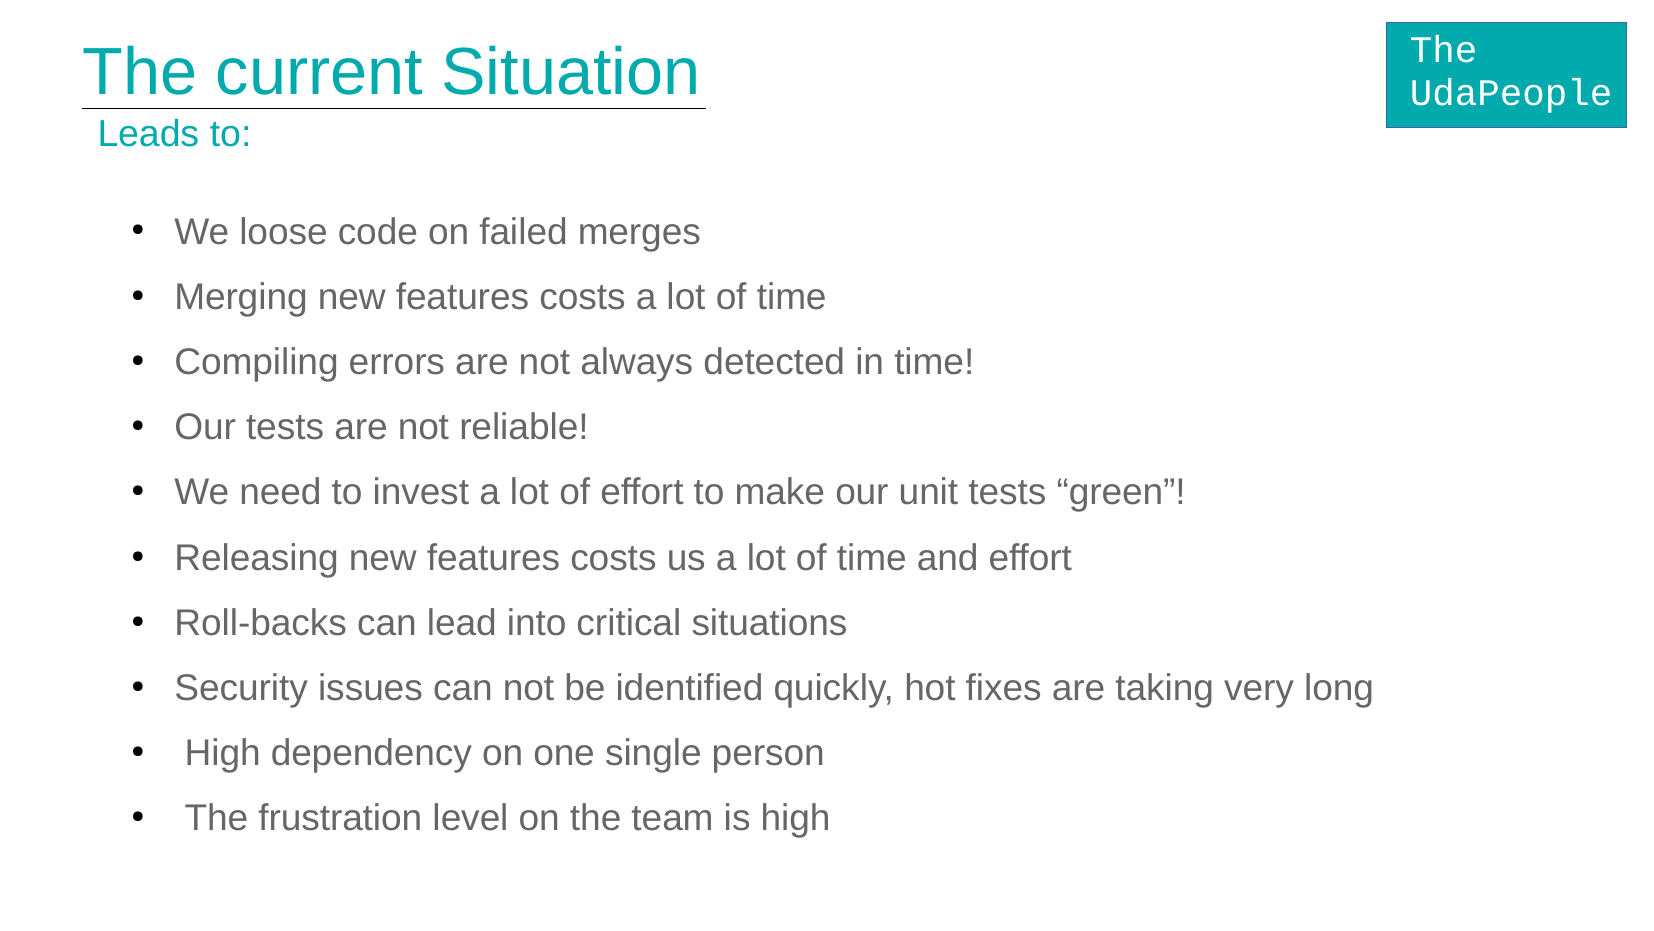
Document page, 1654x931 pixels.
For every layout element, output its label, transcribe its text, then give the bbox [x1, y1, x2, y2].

title The current Situation [82, 33, 1386, 109]
text_box Leads to: [82, 109, 676, 204]
text_box [1386, 22, 1627, 128]
text_box The UdaPeople [1395, 24, 1636, 166]
list We loose code on failed merges Merging new features costs a lot of time Compiling errors are not always detected in time! Our tests are not reliable! We need to invest a lot of effort to make our unit tests “green”! Releasing new features costs us a lot of time and effort Roll-backs can lead into critical situations Security issues can not be identified quickly, hot fixes are taking very long High dependency on one single person The frustration level on the team is high [116, 210, 1606, 841]
